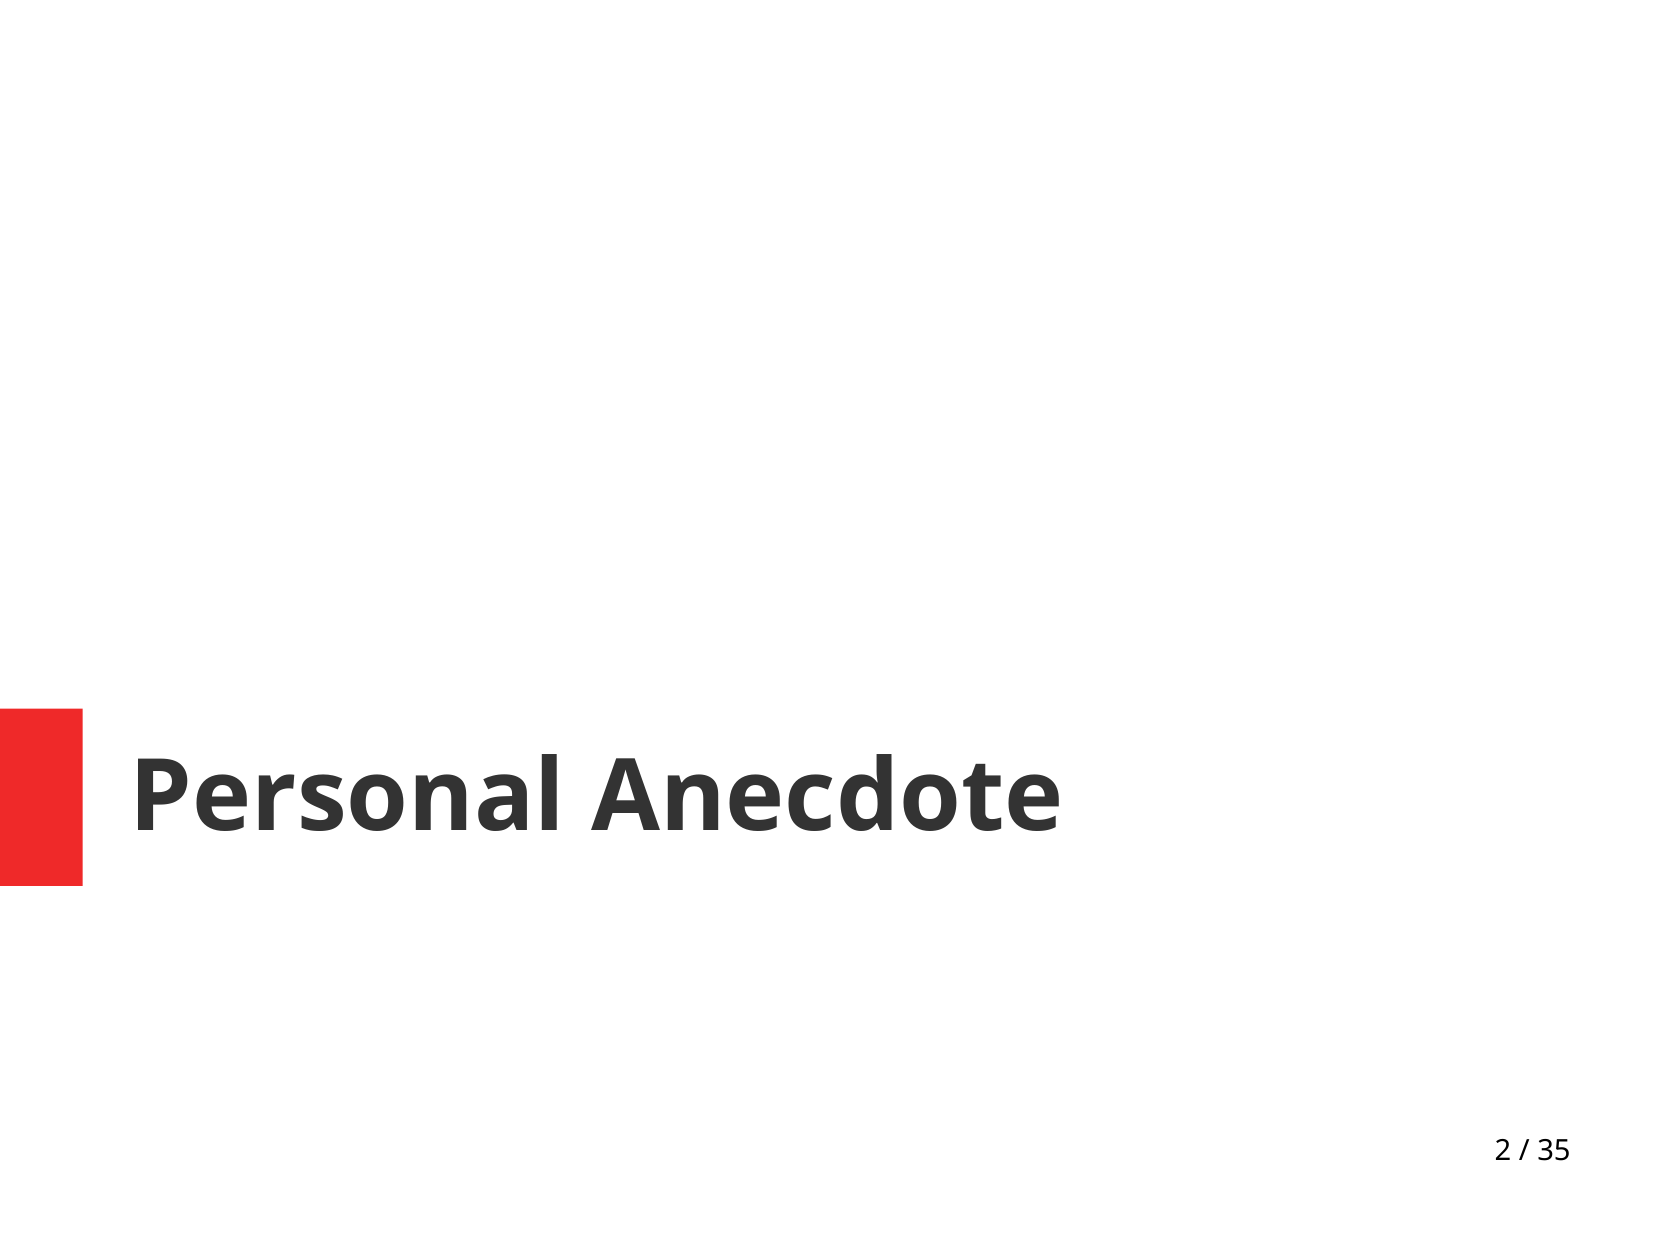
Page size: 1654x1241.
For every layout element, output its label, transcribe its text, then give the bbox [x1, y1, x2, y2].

title Personal Anecdote [129, 673, 1536, 910]
